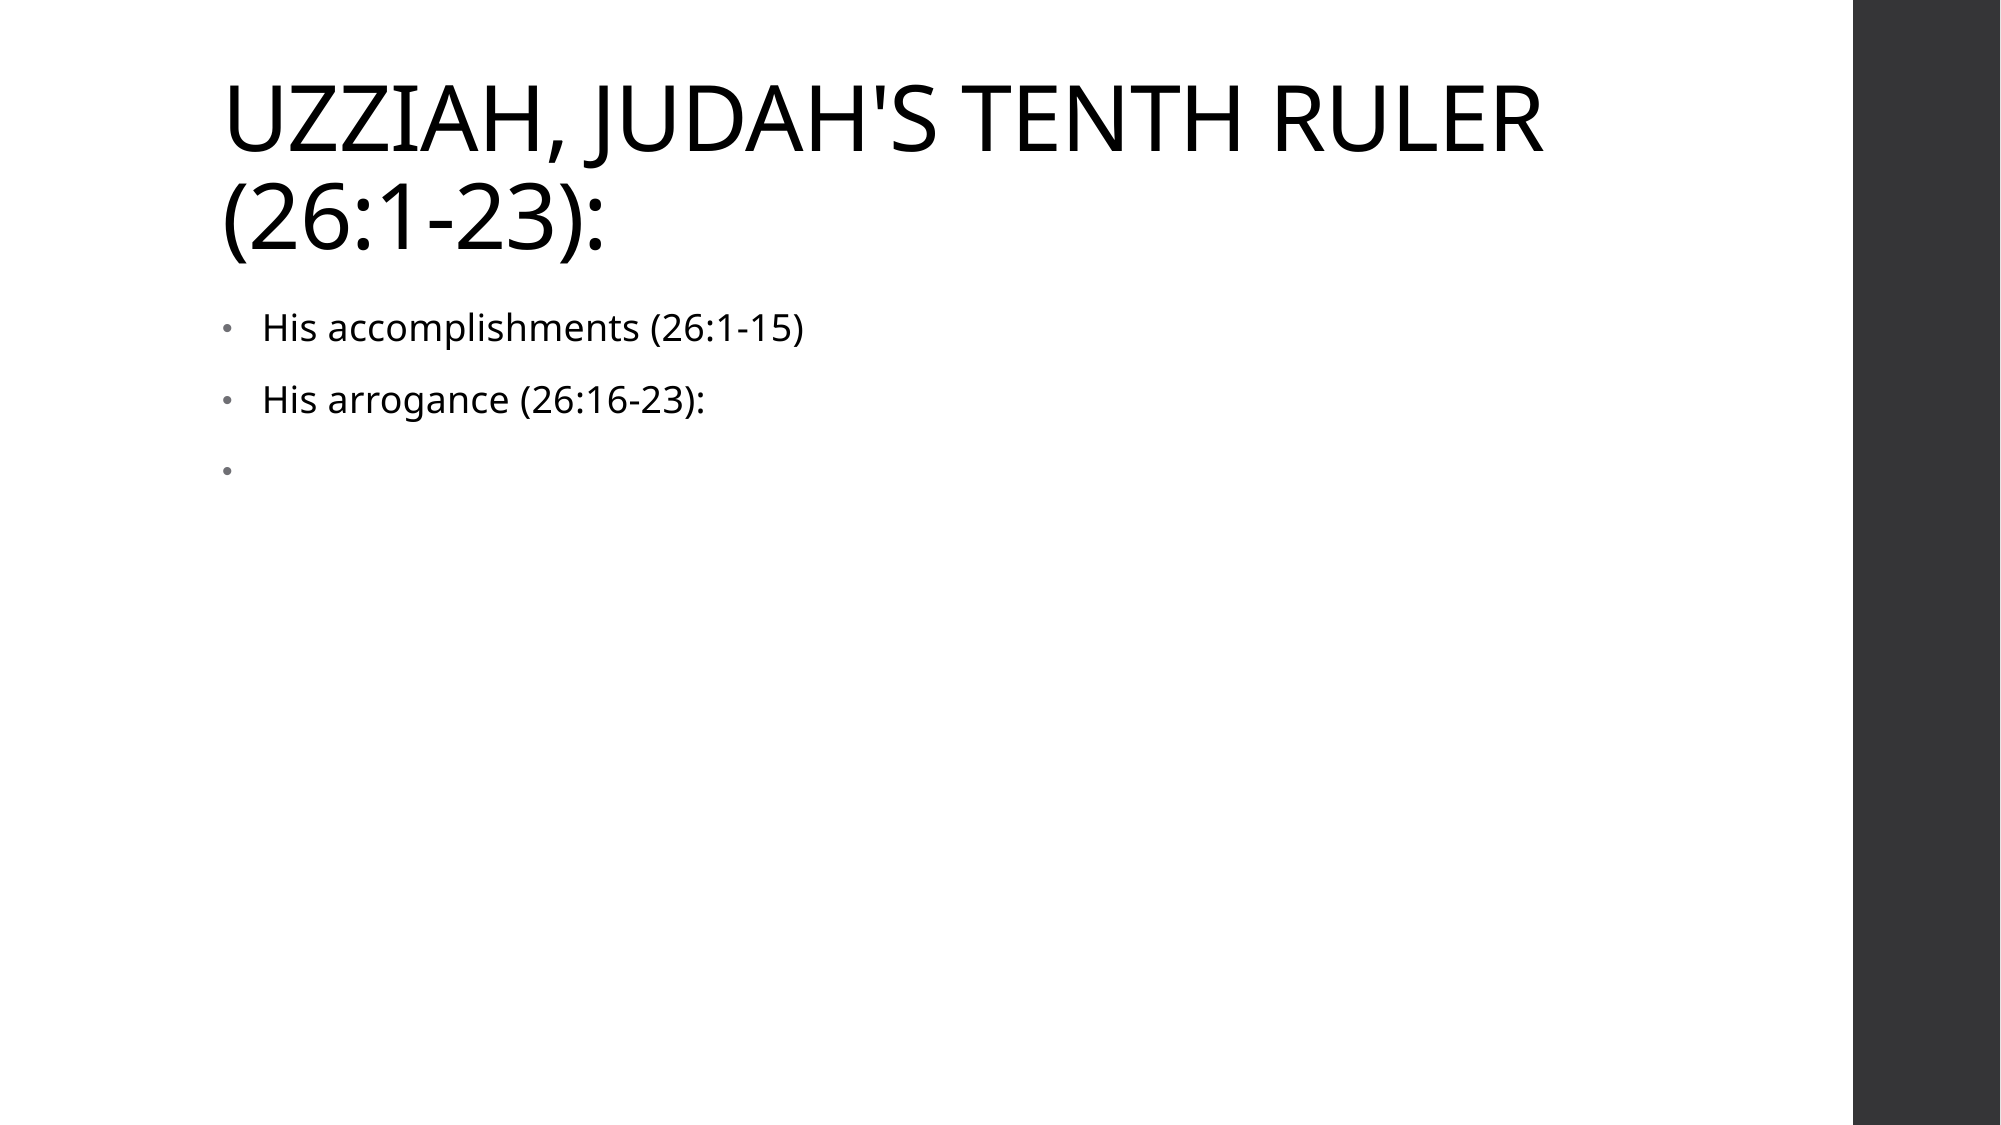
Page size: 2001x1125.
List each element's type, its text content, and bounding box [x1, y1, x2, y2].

list His accomplishments (26:1-15) His arrogance (26:16-23): [206, 299, 1617, 1014]
title UZZIAH, JUDAH'S TENTH RULER (26:1-23): [206, 60, 1797, 278]
